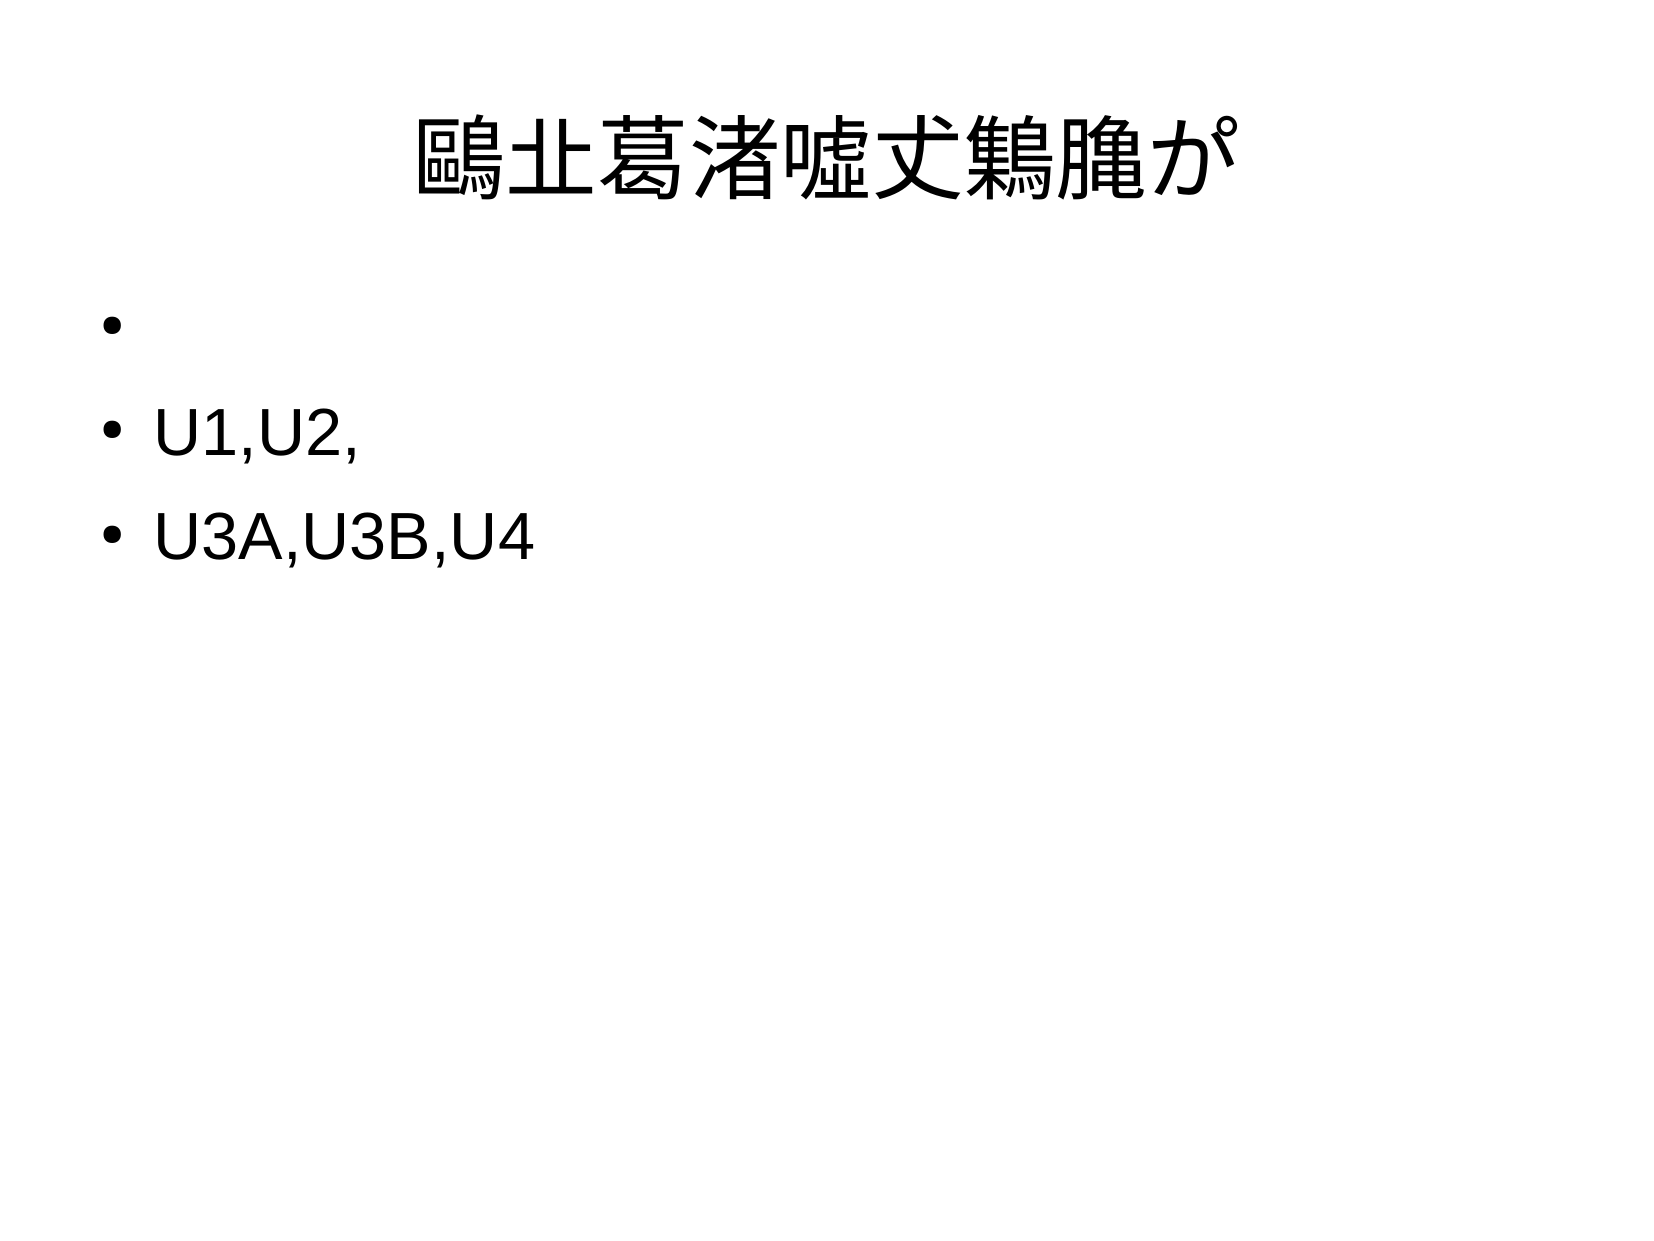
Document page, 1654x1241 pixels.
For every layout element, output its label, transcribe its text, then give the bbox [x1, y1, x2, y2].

list U1,U2,​ U3A,U3B,U4 [82, 290, 1571, 1094]
title 鷗㐀葛渚噓𠀋𪆐𪚲か゚ [82, 56, 1571, 250]
